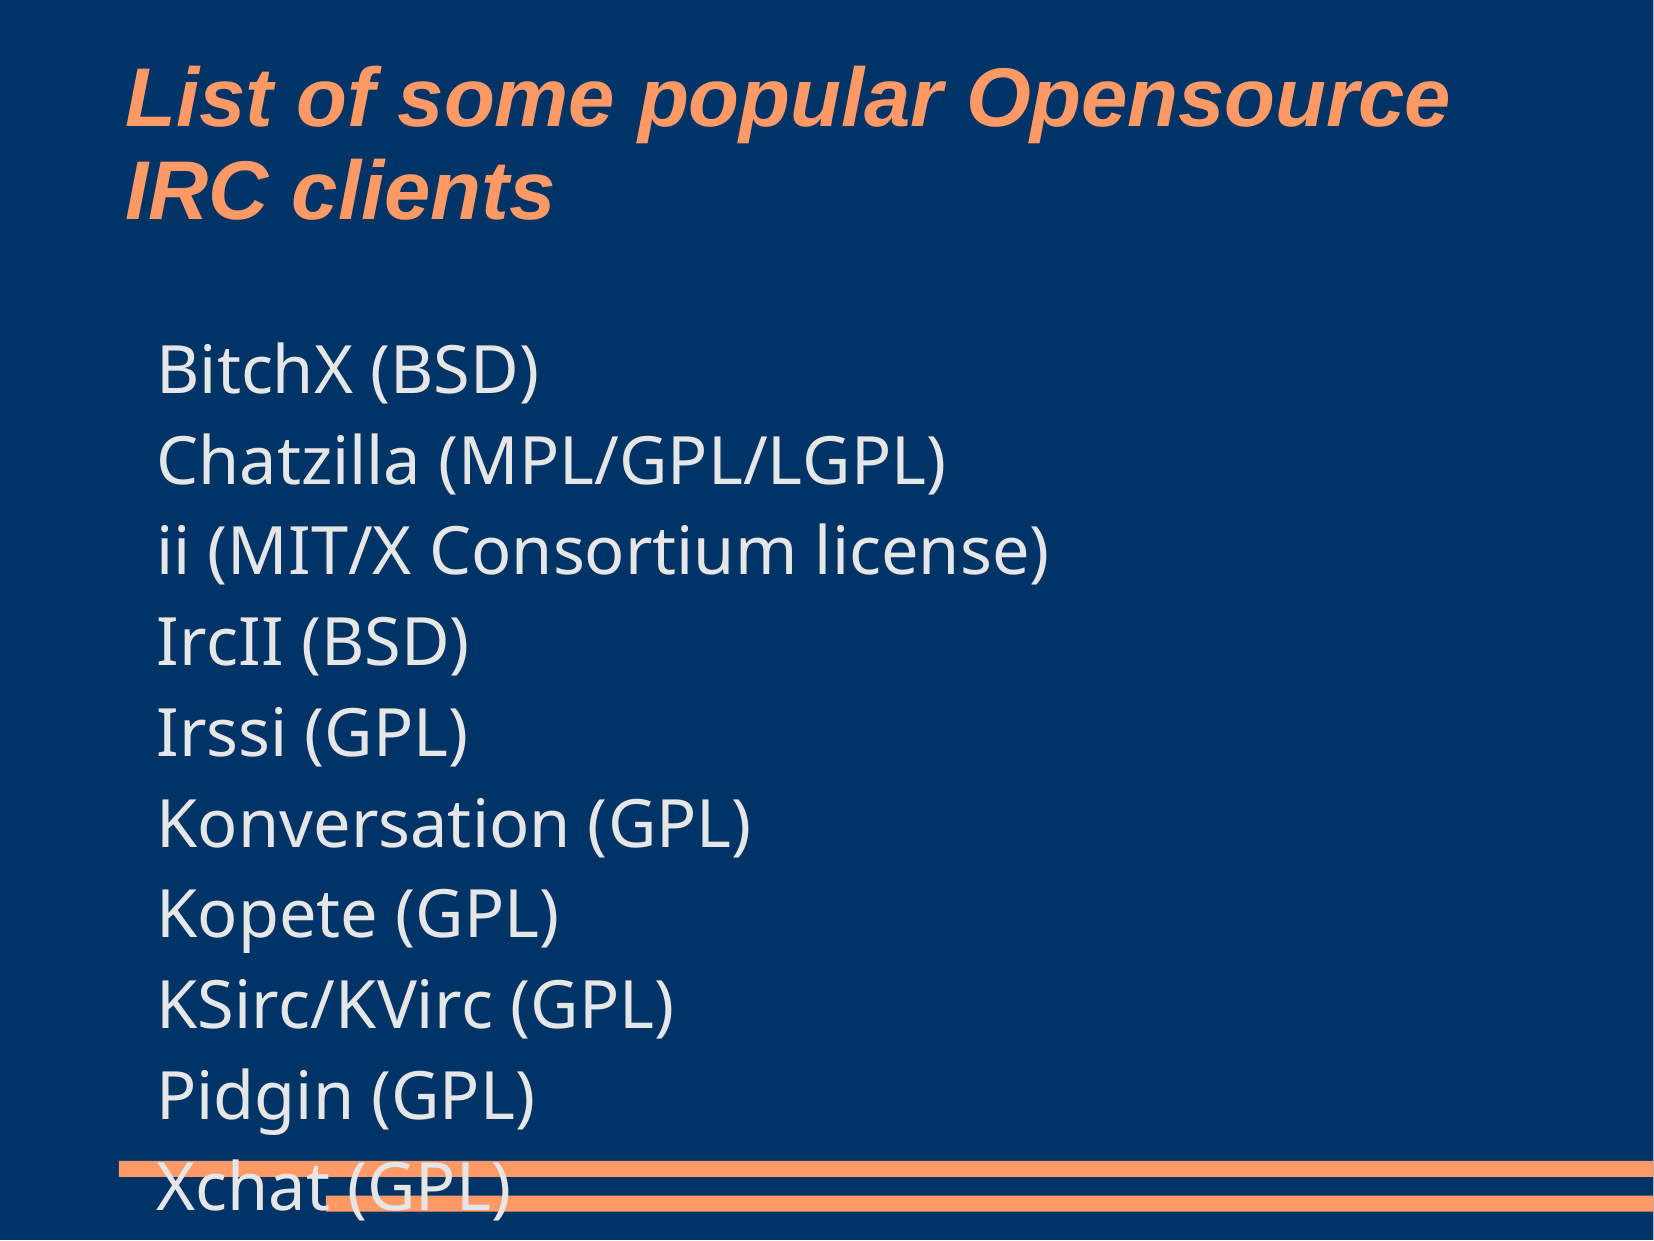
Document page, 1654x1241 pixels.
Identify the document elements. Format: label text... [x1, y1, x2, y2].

title List of some popular Opensource IRC clients [125, 40, 1538, 249]
list BitchX (BSD) Chatzilla (MPL/GPL/LGPL) ii (MIT/X Consortium license) IrcII (BSD) Irssi (GPL) Konversation (GPL) Kopete (GPL) KSirc/KVirc (GPL) Pidgin (GPL) Xchat (GPL) [121, 322, 1561, 1138]
